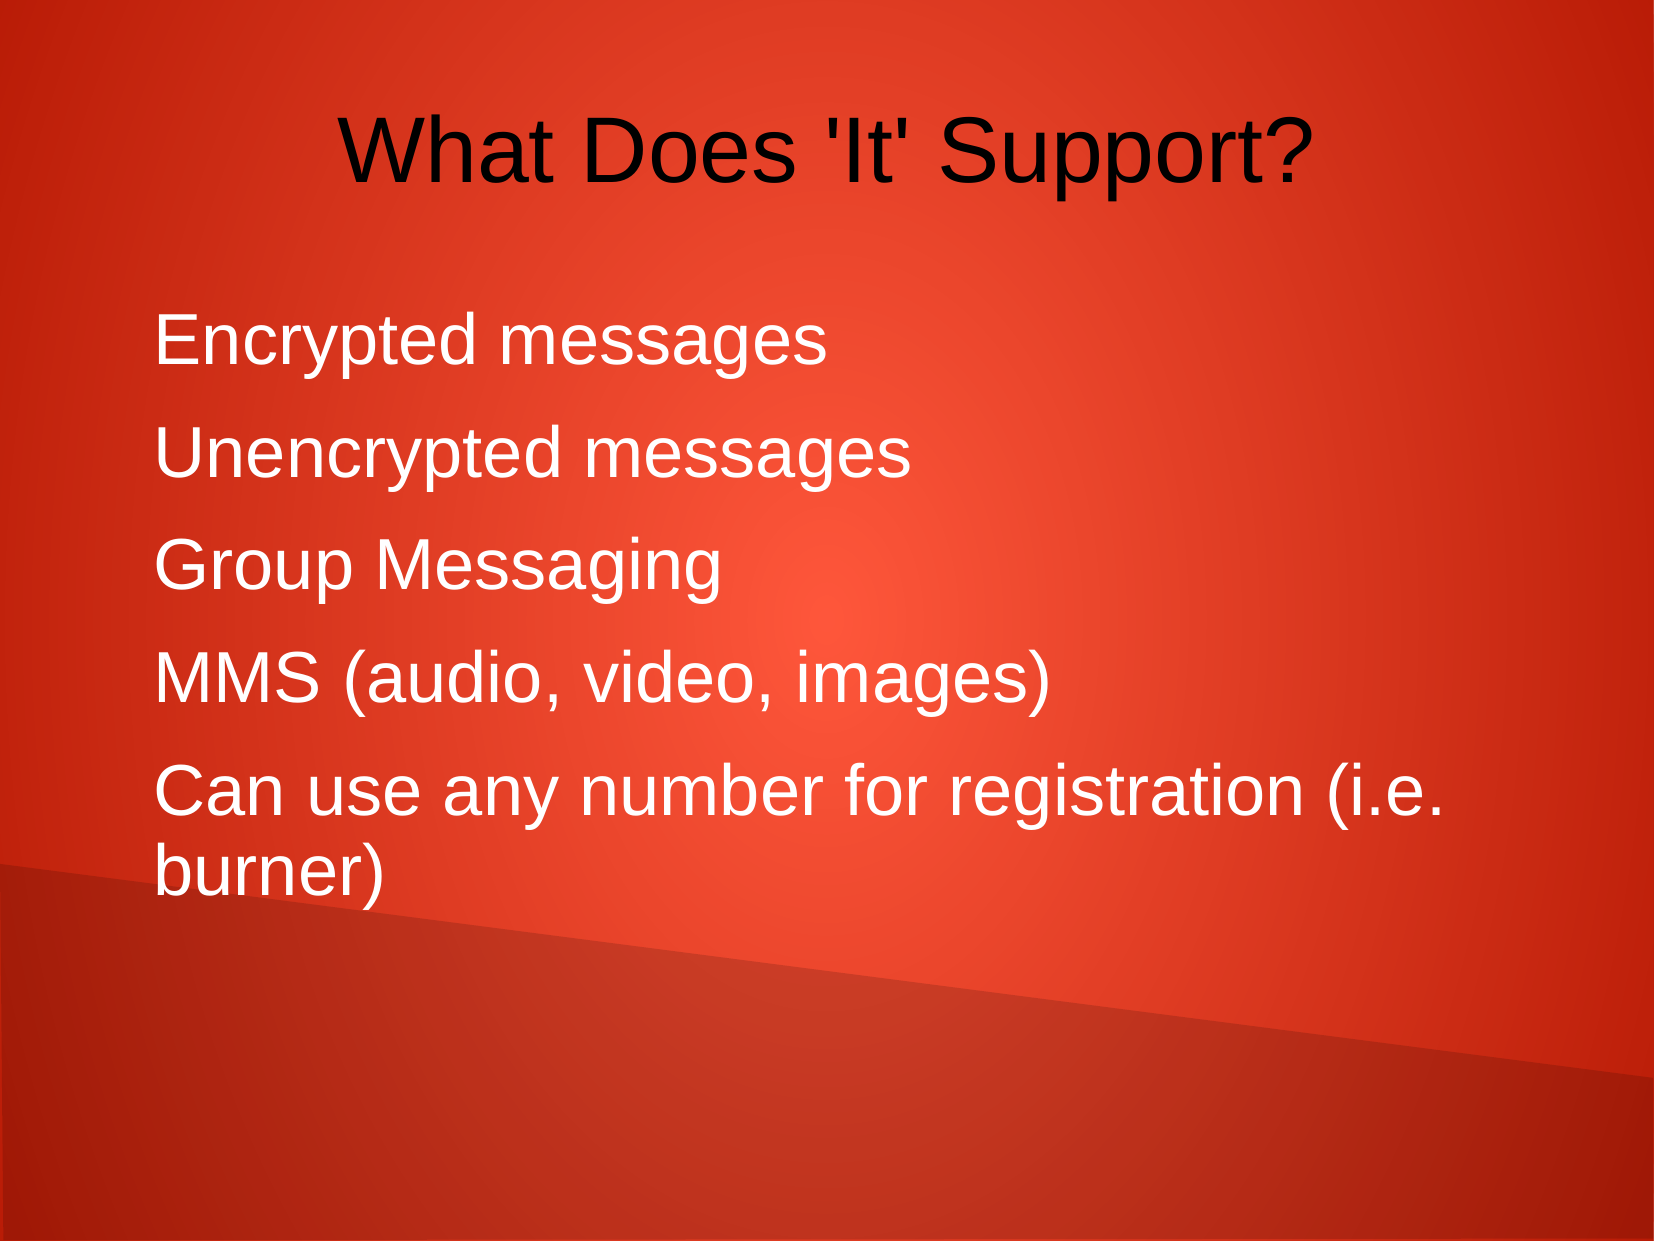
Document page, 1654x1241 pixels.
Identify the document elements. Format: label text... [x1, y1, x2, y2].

list Encrypted messages Unencrypted messages Group Messaging MMS (audio, video, images) Can use any number for registration (i.e. burner) [82, 299, 1571, 1019]
title What Does 'It' Support? [82, 47, 1571, 252]
